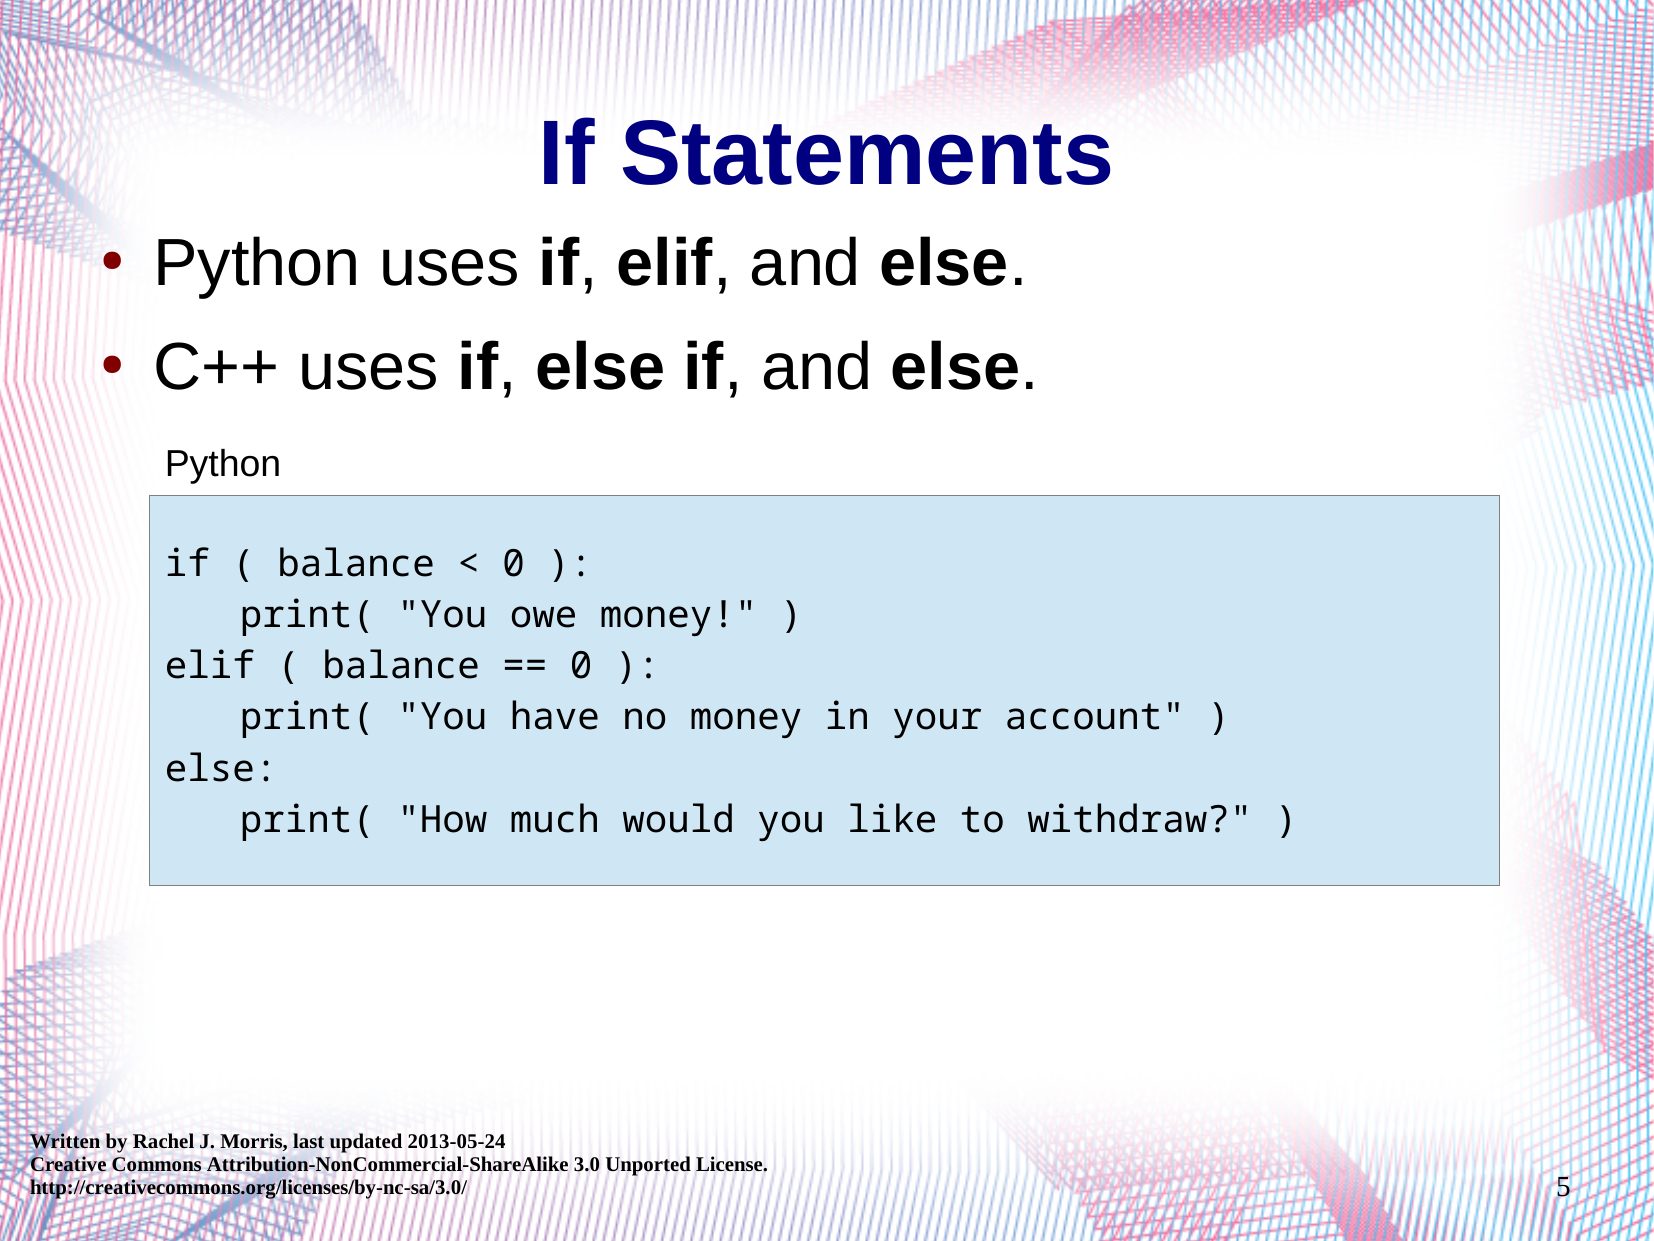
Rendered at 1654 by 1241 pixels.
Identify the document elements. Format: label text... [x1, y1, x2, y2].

text_box if ( balance < 0 ): print( "You owe money!" ) elif ( balance == 0 ): print( "You have no money in your account" ) else: print( "How much would you like to withdraw?" ) [149, 495, 1500, 886]
list Python uses if, elif, and else. C++ uses if, else if, and else. [82, 225, 1571, 405]
title If Statements [82, 49, 1571, 225]
picture [0, 0, 1654, 1241]
text_box Python [149, 435, 510, 492]
